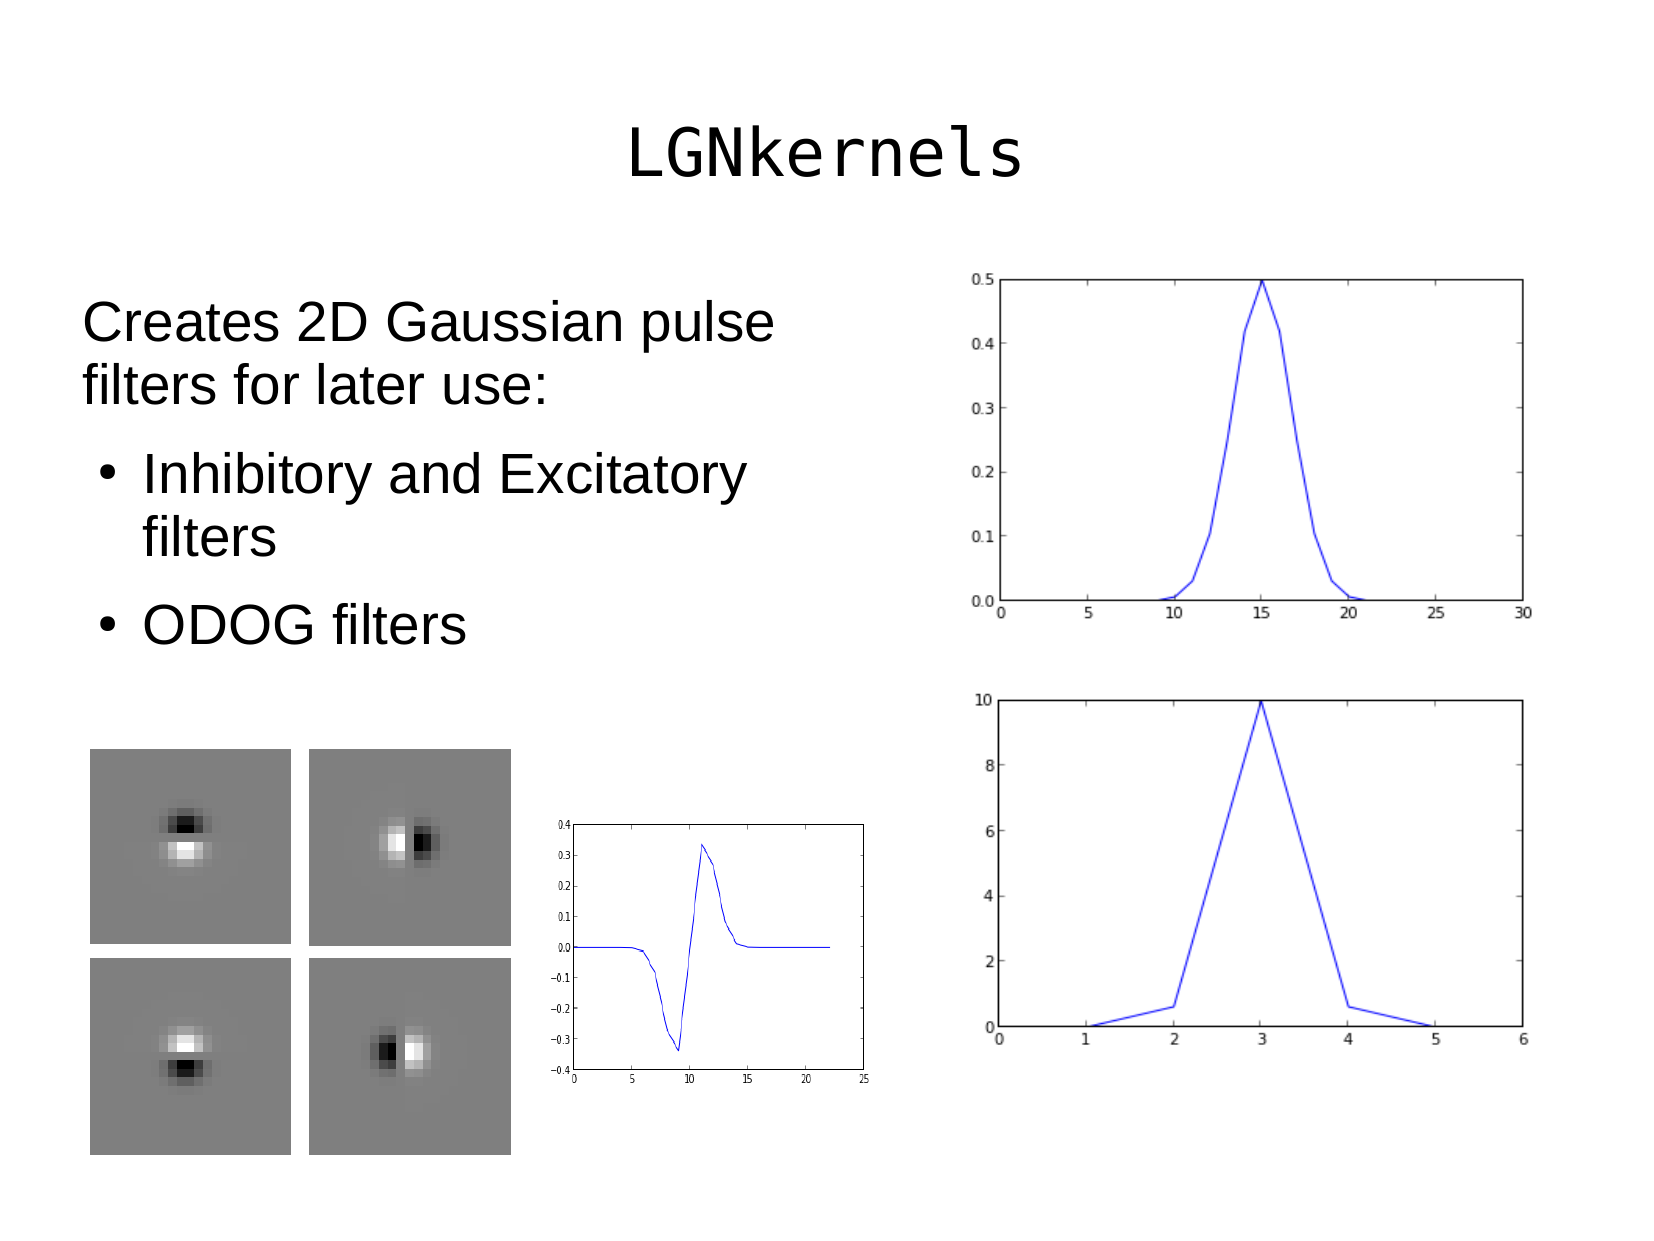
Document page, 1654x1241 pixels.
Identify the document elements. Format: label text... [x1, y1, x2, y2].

picture [915, 659, 1591, 1081]
list Creates 2D Gaussian pulse filters for later use: Inhibitory and Excitatory filters ODOG filters [82, 290, 826, 661]
picture [90, 958, 291, 1156]
picture [527, 794, 901, 1111]
picture [90, 749, 291, 944]
picture [309, 958, 511, 1156]
picture [309, 749, 511, 946]
title LGNkernels [82, 49, 1571, 257]
picture [917, 239, 1591, 654]
